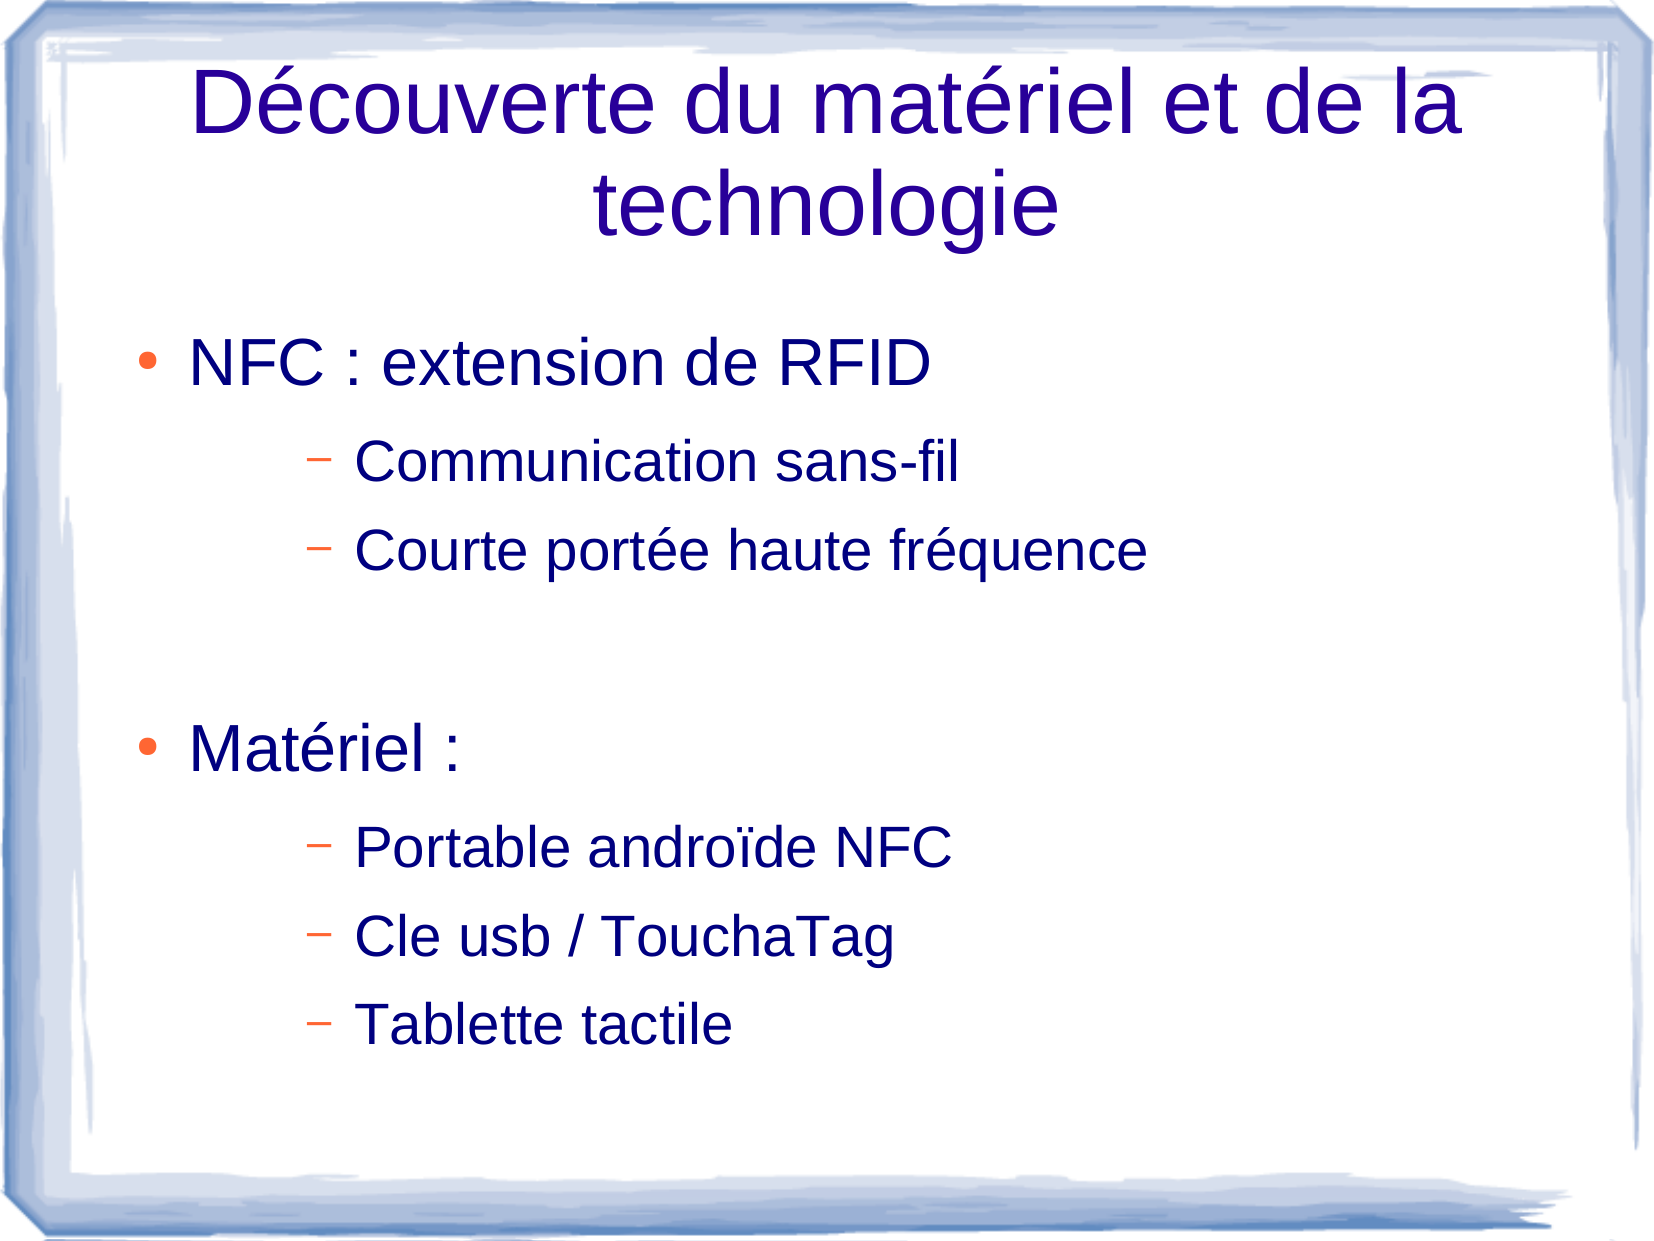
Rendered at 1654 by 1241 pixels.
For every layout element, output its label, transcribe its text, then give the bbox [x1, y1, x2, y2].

list NFC : extension de RFID Communication sans-fil Courte portée haute fréquence Matériel : Portable androïde NFC Cle usb / TouchaTag Tablette tactile [118, 324, 1571, 1045]
picture [0, 0, 1654, 1241]
title Découverte du matériel et de la technologie [82, 49, 1571, 257]
